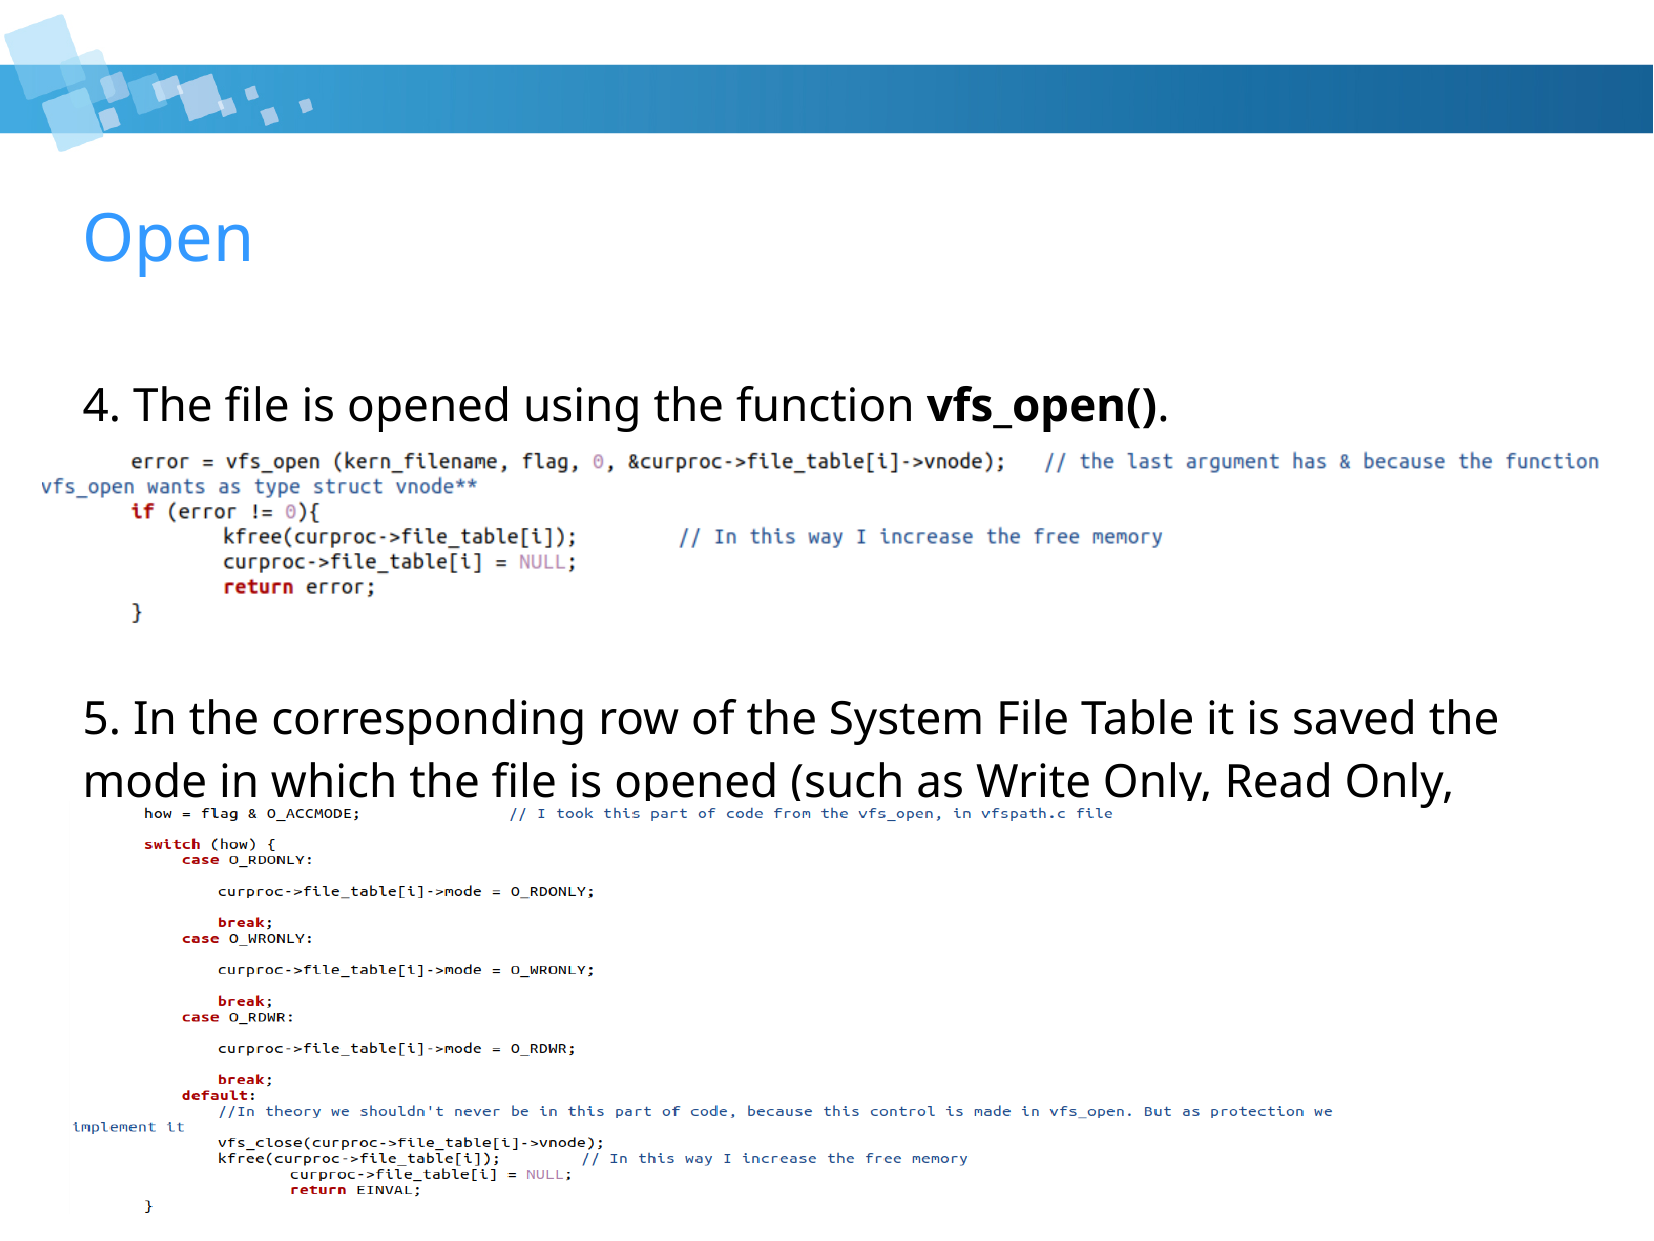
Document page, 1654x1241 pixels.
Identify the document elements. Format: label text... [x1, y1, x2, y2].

list 4. The file is opened using the function vfs_open(). 5. In the corresponding row of the System File Table it is saved the mode in which the file is opened (such as Write Only, Read Only, Read and Write). [82, 372, 1571, 449]
list 4. The file is opened using the function vfs_open(). 5. In the corresponding row of the System File Table it is saved the mode in which the file is opened (such as Write Only, Read Only, Read and Write). [82, 630, 1571, 1093]
title Open [82, 132, 1571, 340]
picture [0, 0, 1653, 1238]
